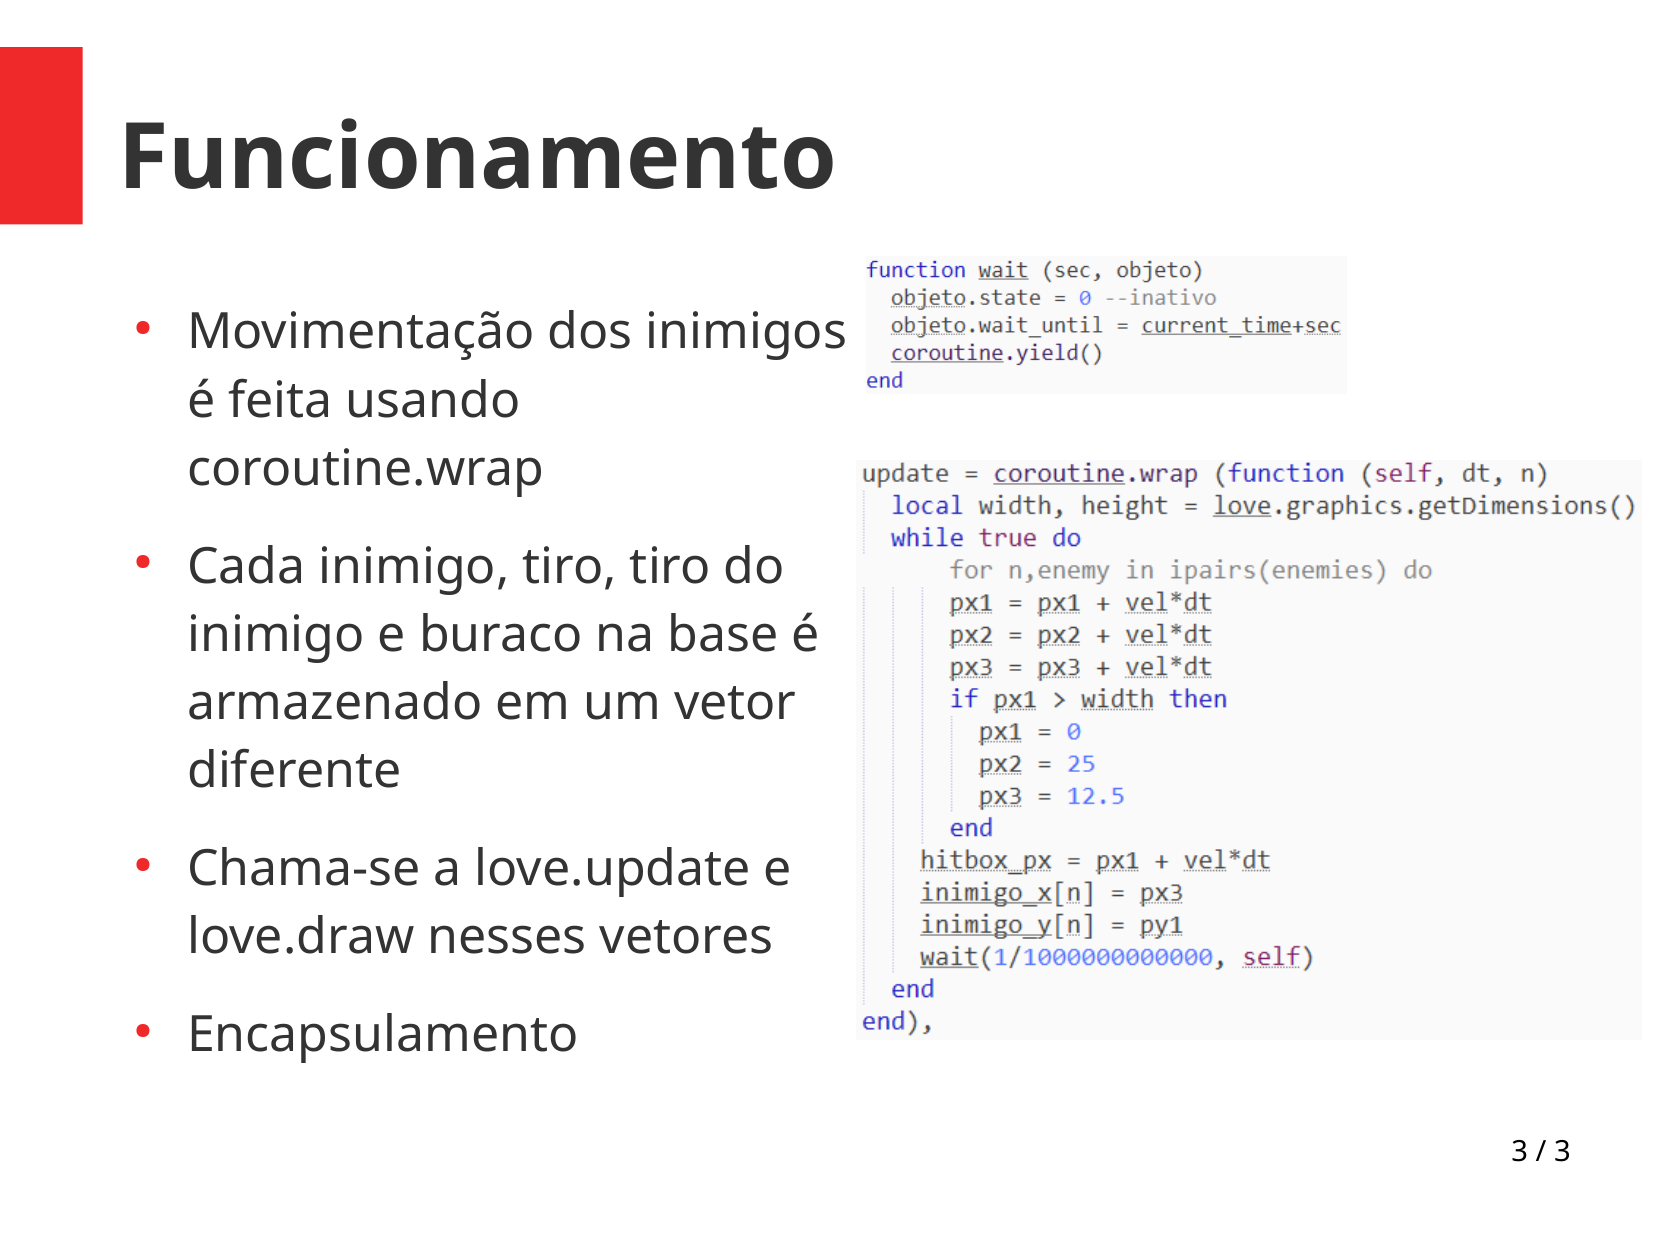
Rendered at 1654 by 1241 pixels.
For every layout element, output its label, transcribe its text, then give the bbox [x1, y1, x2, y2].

picture [856, 460, 1642, 1040]
title Funcionamento [118, 49, 1571, 257]
list Movimentação dos inimigos é feita usando coroutine.wrap Cada inimigo, tiro, tiro do inimigo e buraco na base é armazenado em um vetor diferente Chama-se a love.update e love.draw nesses vetores Encapsulamento [116, 295, 849, 1015]
picture [866, 256, 1347, 394]
